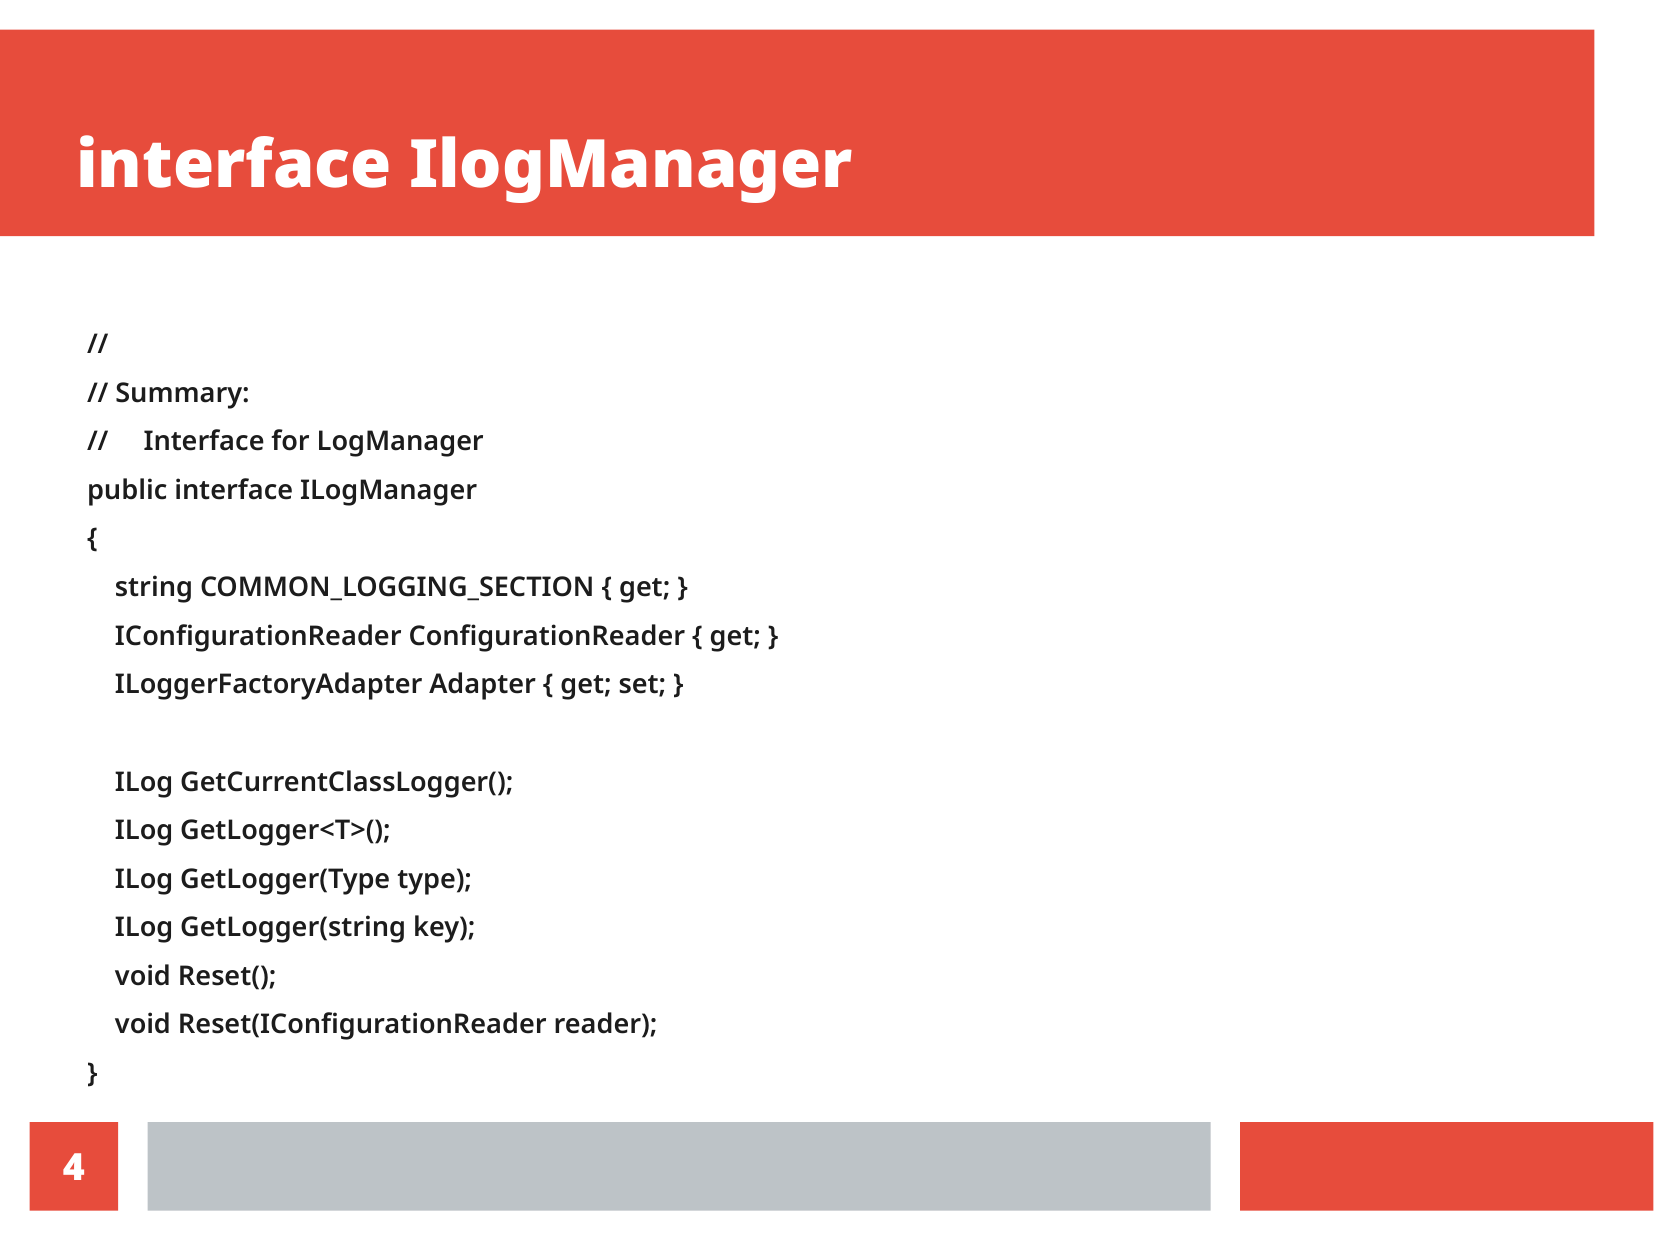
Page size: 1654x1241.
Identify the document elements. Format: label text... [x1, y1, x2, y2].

title interface IlogManager [59, 59, 1595, 207]
list // // Summary: // Interface for LogManager public interface ILogManager { string COMMON_LOGGING_SECTION { get; } IConfigurationReader ConfigurationReader { get; } ILoggerFactoryAdapter Adapter { get; set; } ILog GetCurrentClassLogger(); ILog GetLogger<T>(); ILog GetLogger(Type type); ILog GetLogger(string key); void Reset(); void Reset(IConfigurationReader reader); } [59, 324, 1565, 1093]
